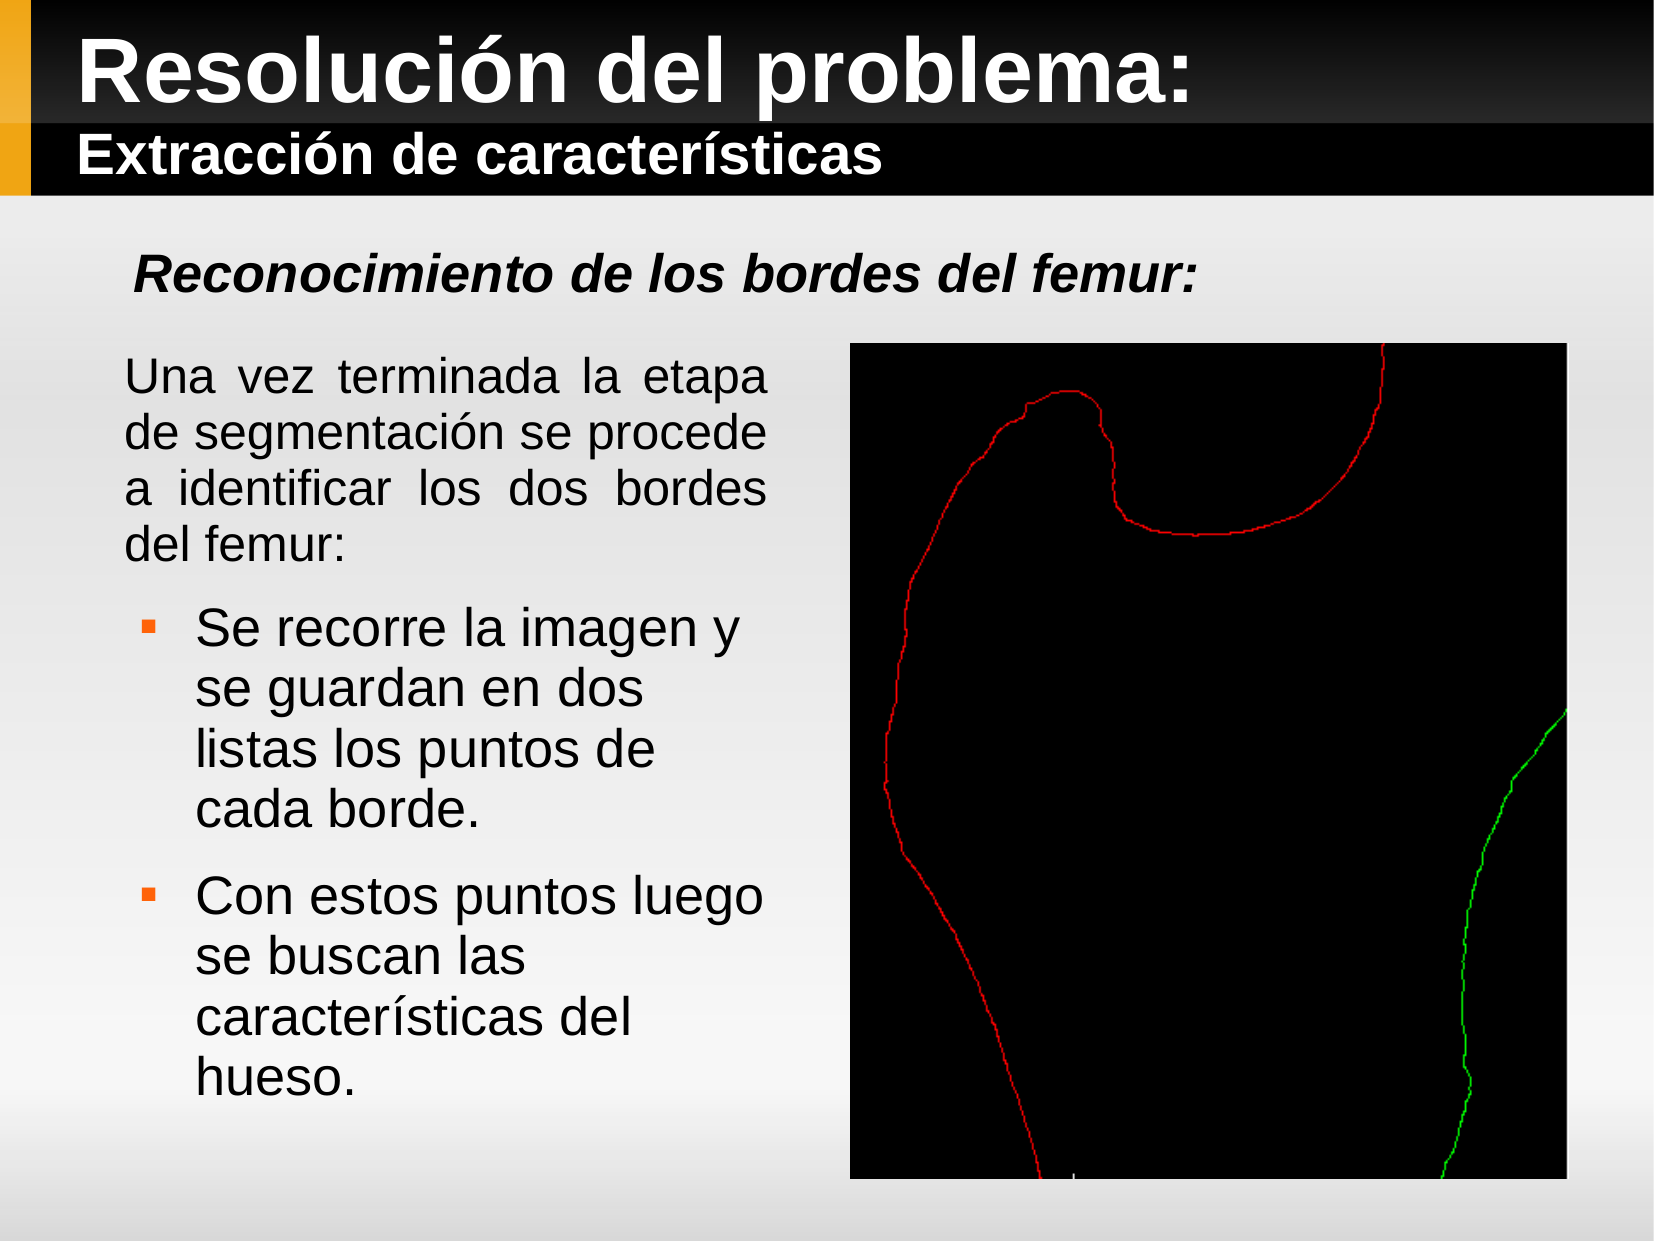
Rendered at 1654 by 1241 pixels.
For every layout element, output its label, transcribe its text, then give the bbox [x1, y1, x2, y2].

text_box Reconocimiento de los bordes del femur: [118, 236, 1477, 312]
list Una vez terminada la etapa de segmentación se procede a identificar los dos bordes del femur: Se recorre la imagen y se guardan en dos listas los puntos de cada borde. Con estos puntos luego se buscan las características del hueso. [124, 348, 768, 1194]
picture [0, 0, 1654, 1241]
title Resolución del problema: Extracción de características [76, 0, 1566, 208]
